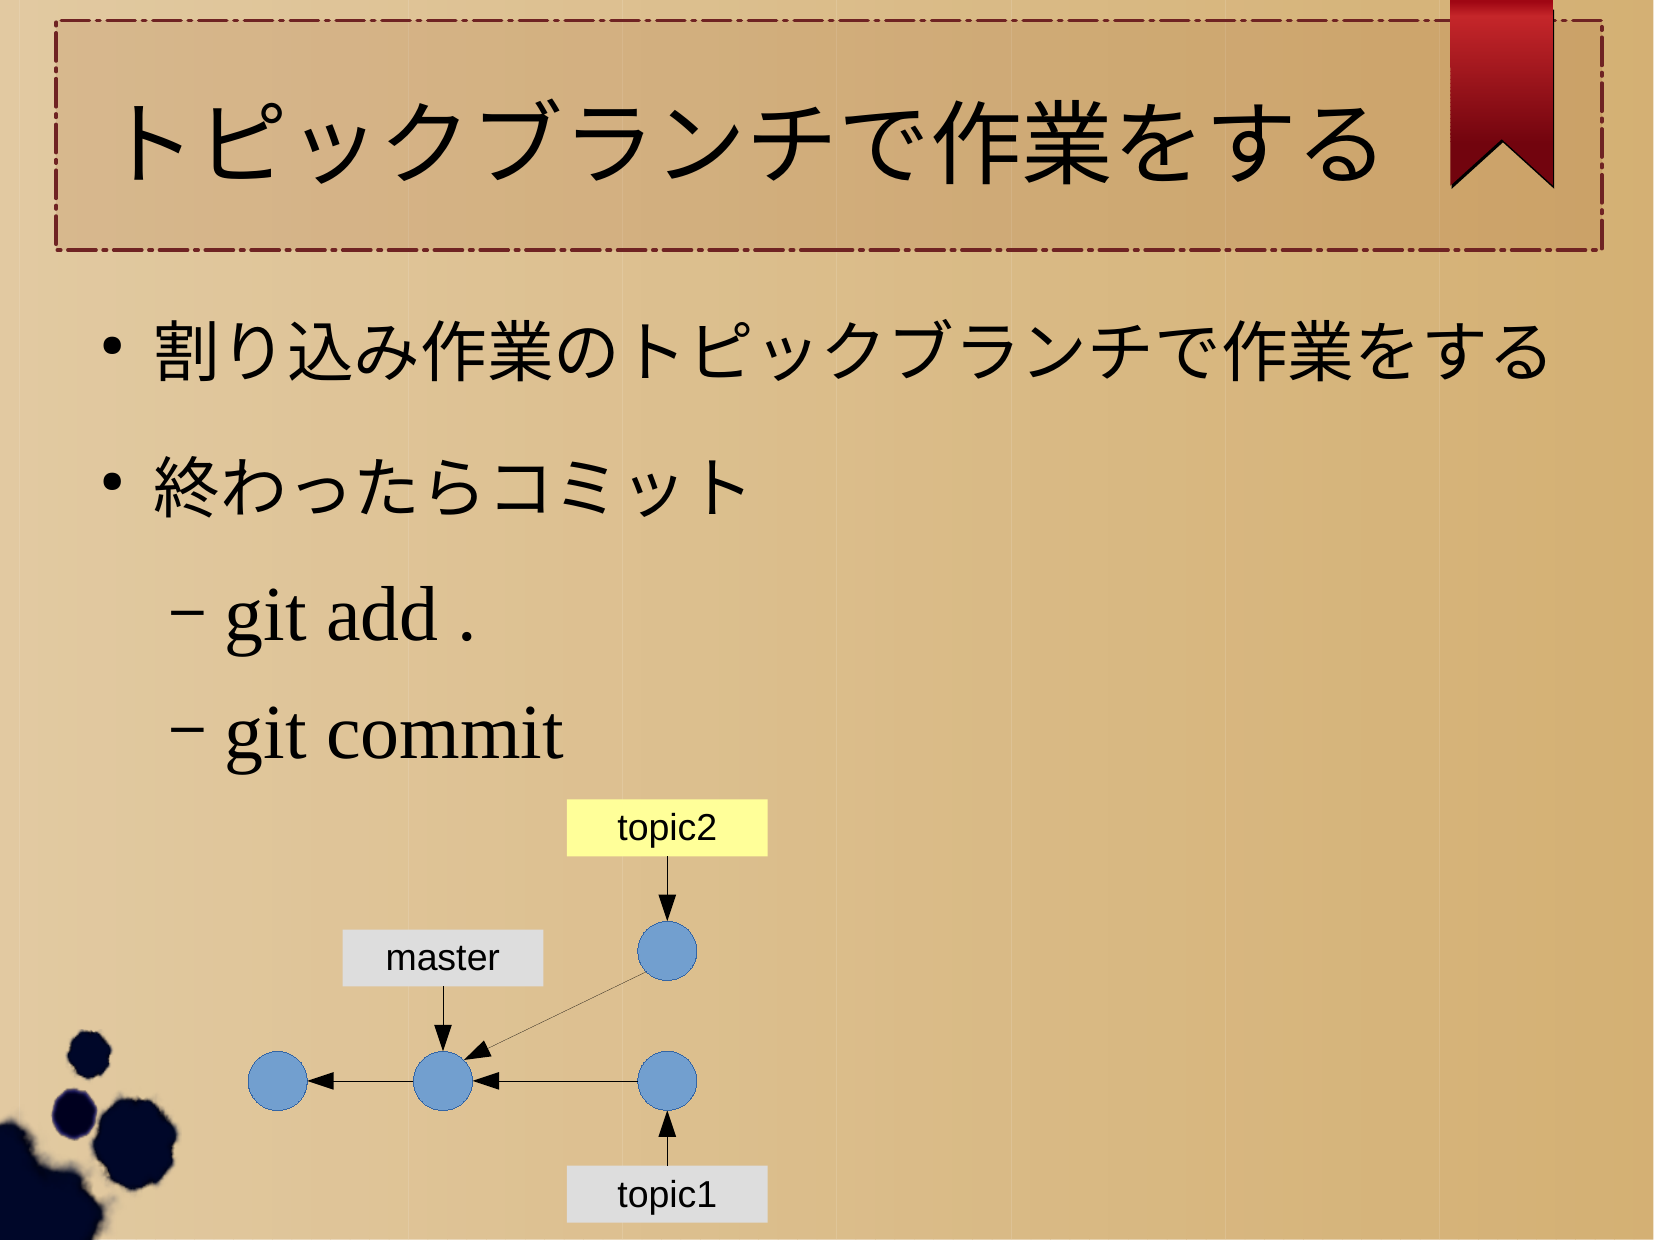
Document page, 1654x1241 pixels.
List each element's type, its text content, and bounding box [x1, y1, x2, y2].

text_box [637, 921, 697, 981]
text_box topic2 [566, 799, 768, 857]
text_box topic1 [566, 1165, 768, 1223]
text_box master [342, 929, 544, 987]
list 割り込み作業のトピックブランチで作業をする 終わったらコミット git add . git commit [82, 299, 1571, 1019]
text_box [248, 1051, 308, 1111]
text_box [413, 1051, 473, 1111]
title トピックブランチで作業をする [82, 47, 1412, 229]
text_box [637, 1051, 697, 1111]
